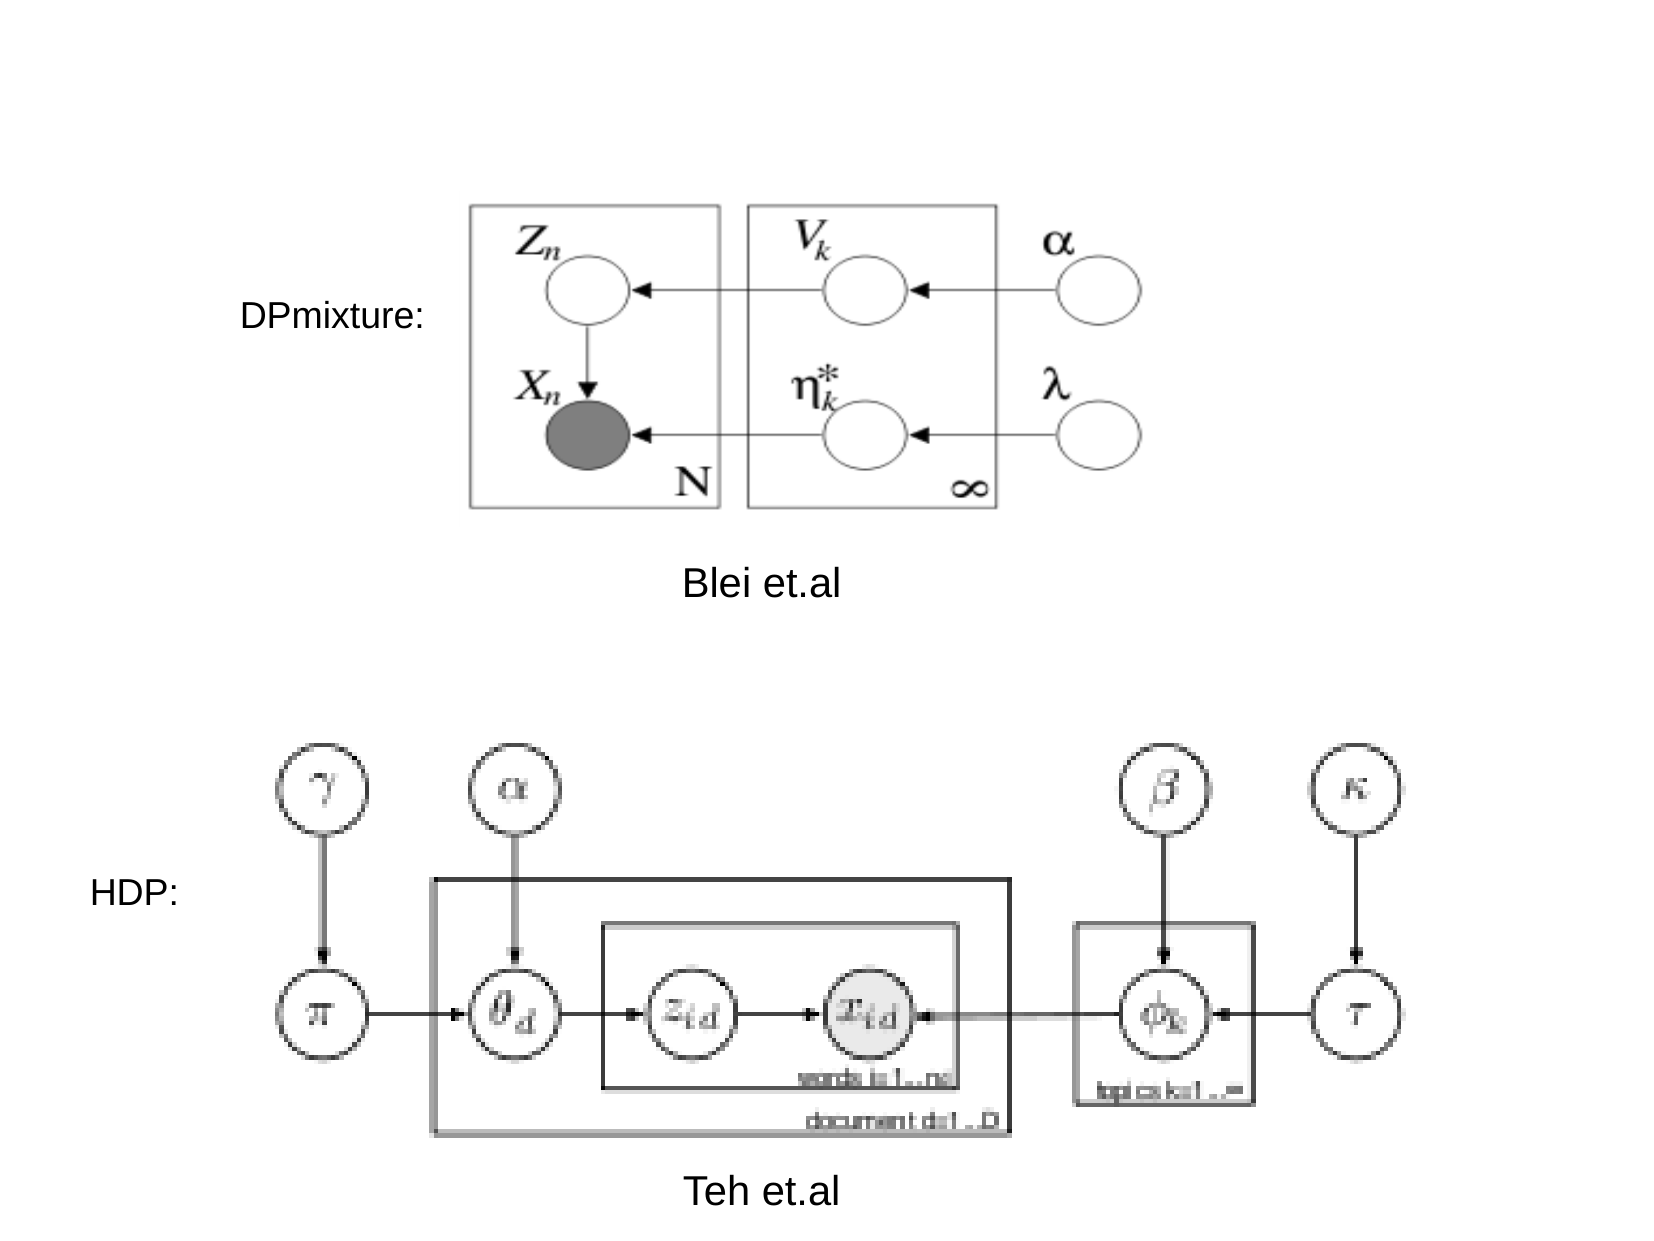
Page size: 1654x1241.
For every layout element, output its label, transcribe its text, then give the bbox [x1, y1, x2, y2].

picture [458, 191, 1201, 528]
text_box DPmixture: [225, 287, 458, 366]
text_box Teh et.al [628, 1160, 896, 1241]
picture [250, 674, 1406, 1186]
text_box Blei et.al [628, 551, 896, 638]
text_box HDP: [75, 863, 226, 939]
